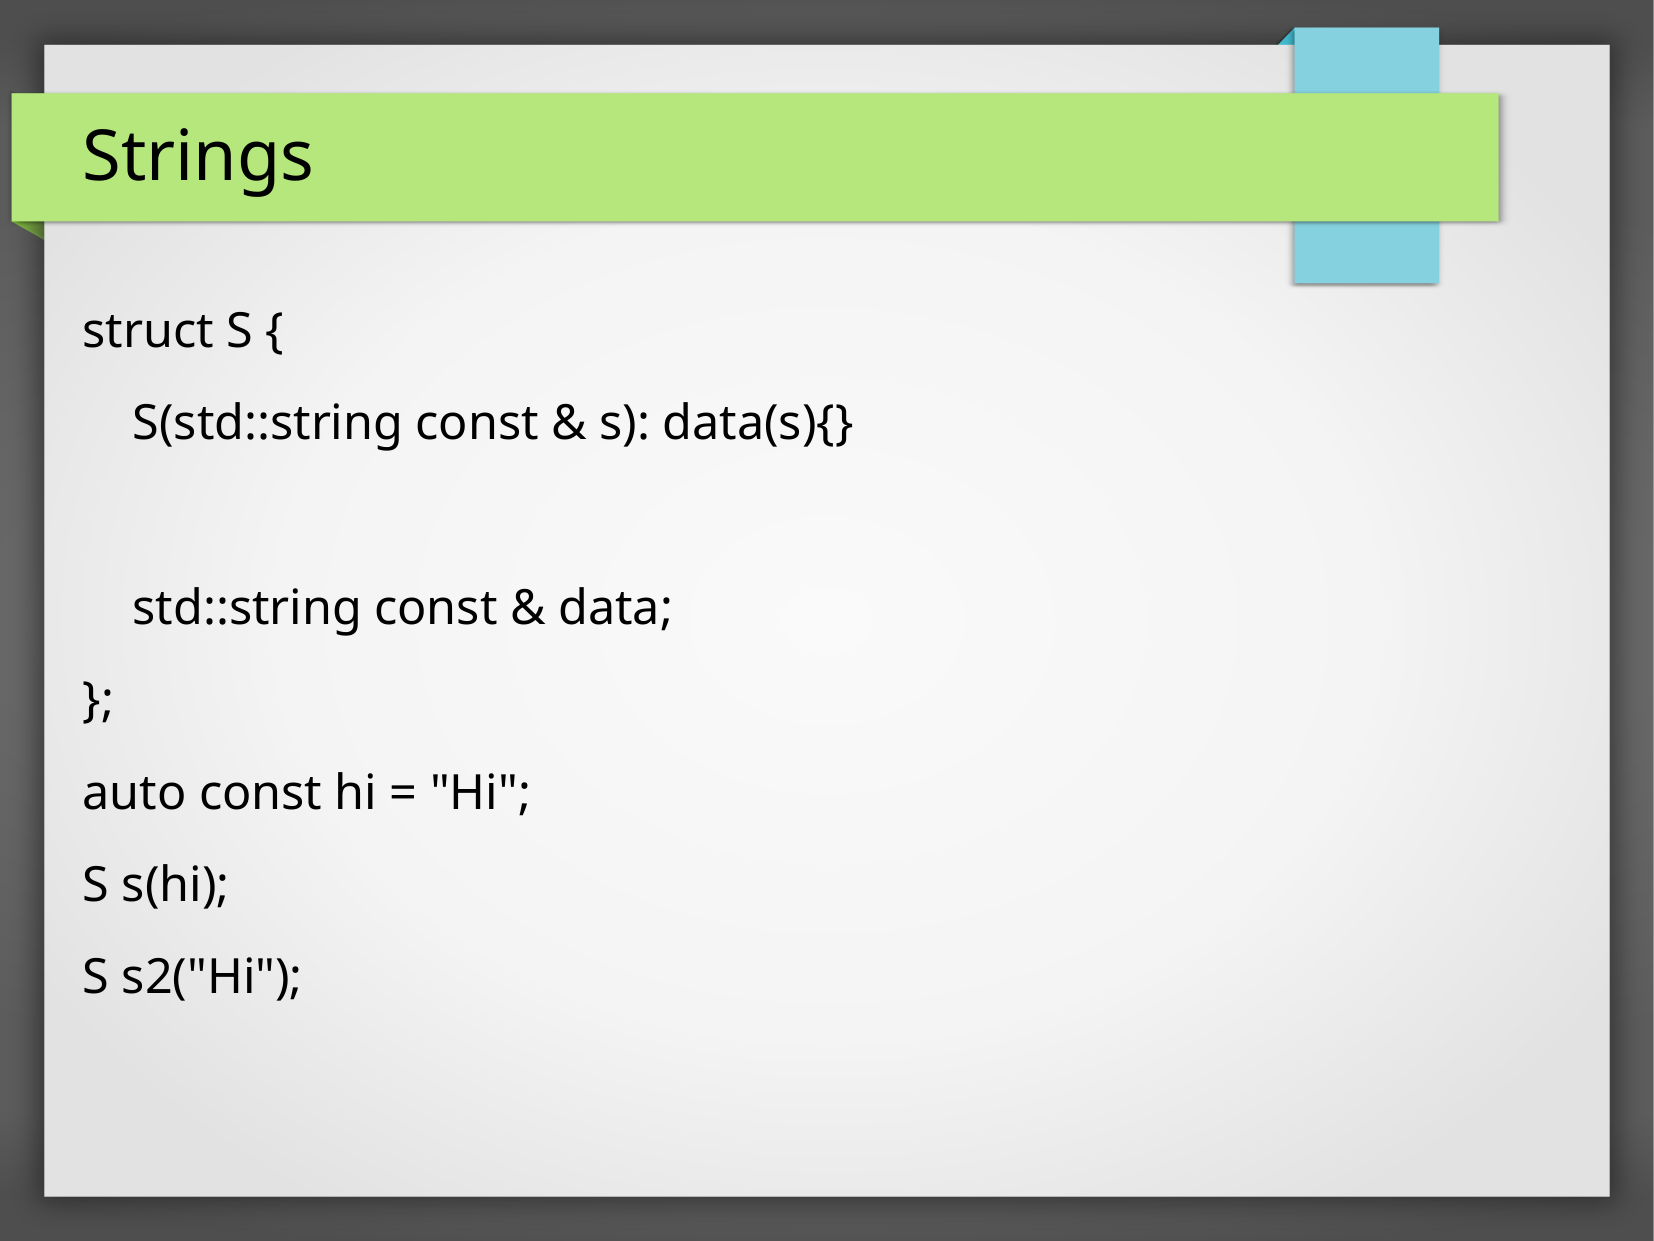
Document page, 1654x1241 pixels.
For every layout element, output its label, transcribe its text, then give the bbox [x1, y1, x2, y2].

list struct S { S(std::string const & s): data(s){} std::string const & data; }; auto const hi = "Hi"; S s(hi); S s2("Hi"); [82, 295, 1571, 1015]
title Strings [82, 94, 1264, 213]
picture [0, 0, 1654, 1241]
